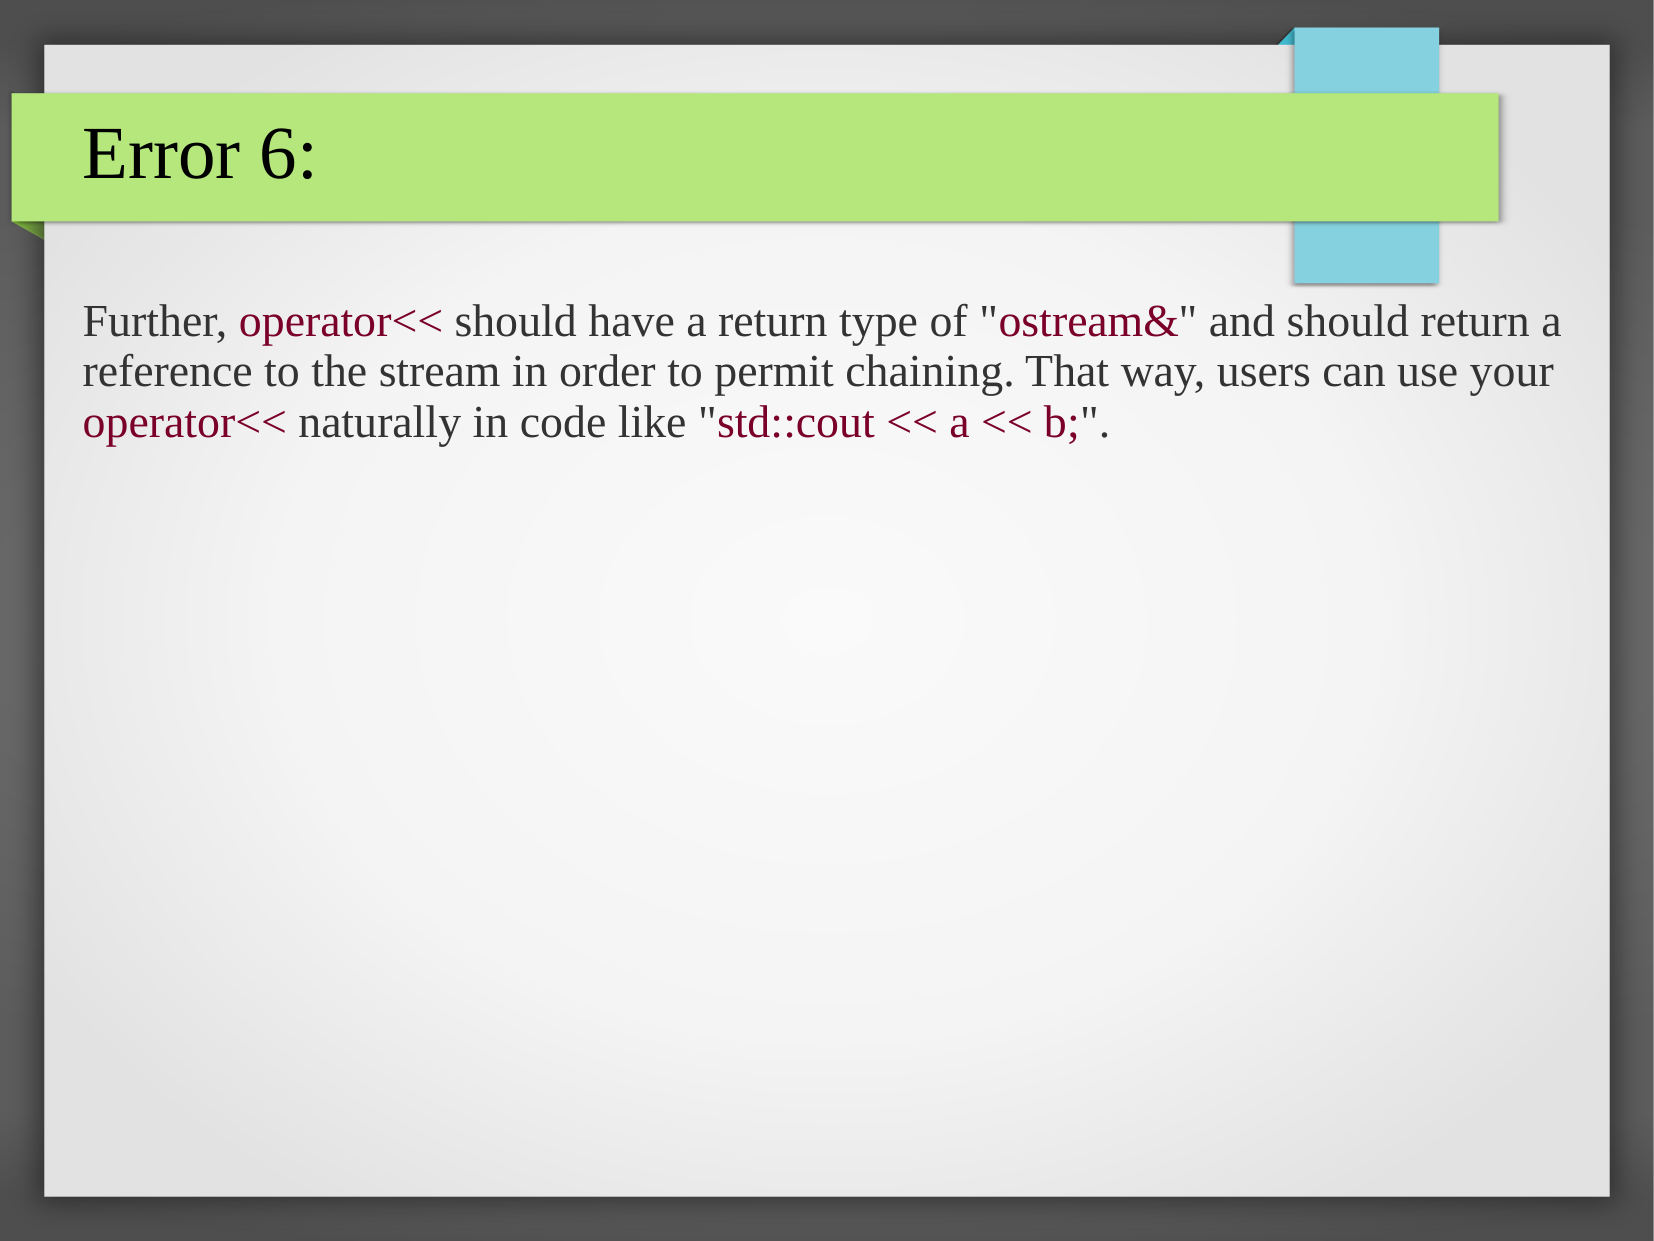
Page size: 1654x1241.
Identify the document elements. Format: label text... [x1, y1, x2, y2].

title Error 6: [82, 94, 1264, 213]
list Further, operator<< should have a return type of "ostream&" and should return a reference to the stream in order to permit chaining. That way, users can use your operator<< naturally in code like "std::cout << a << b;". [82, 295, 1571, 1015]
picture [0, 0, 1654, 1241]
